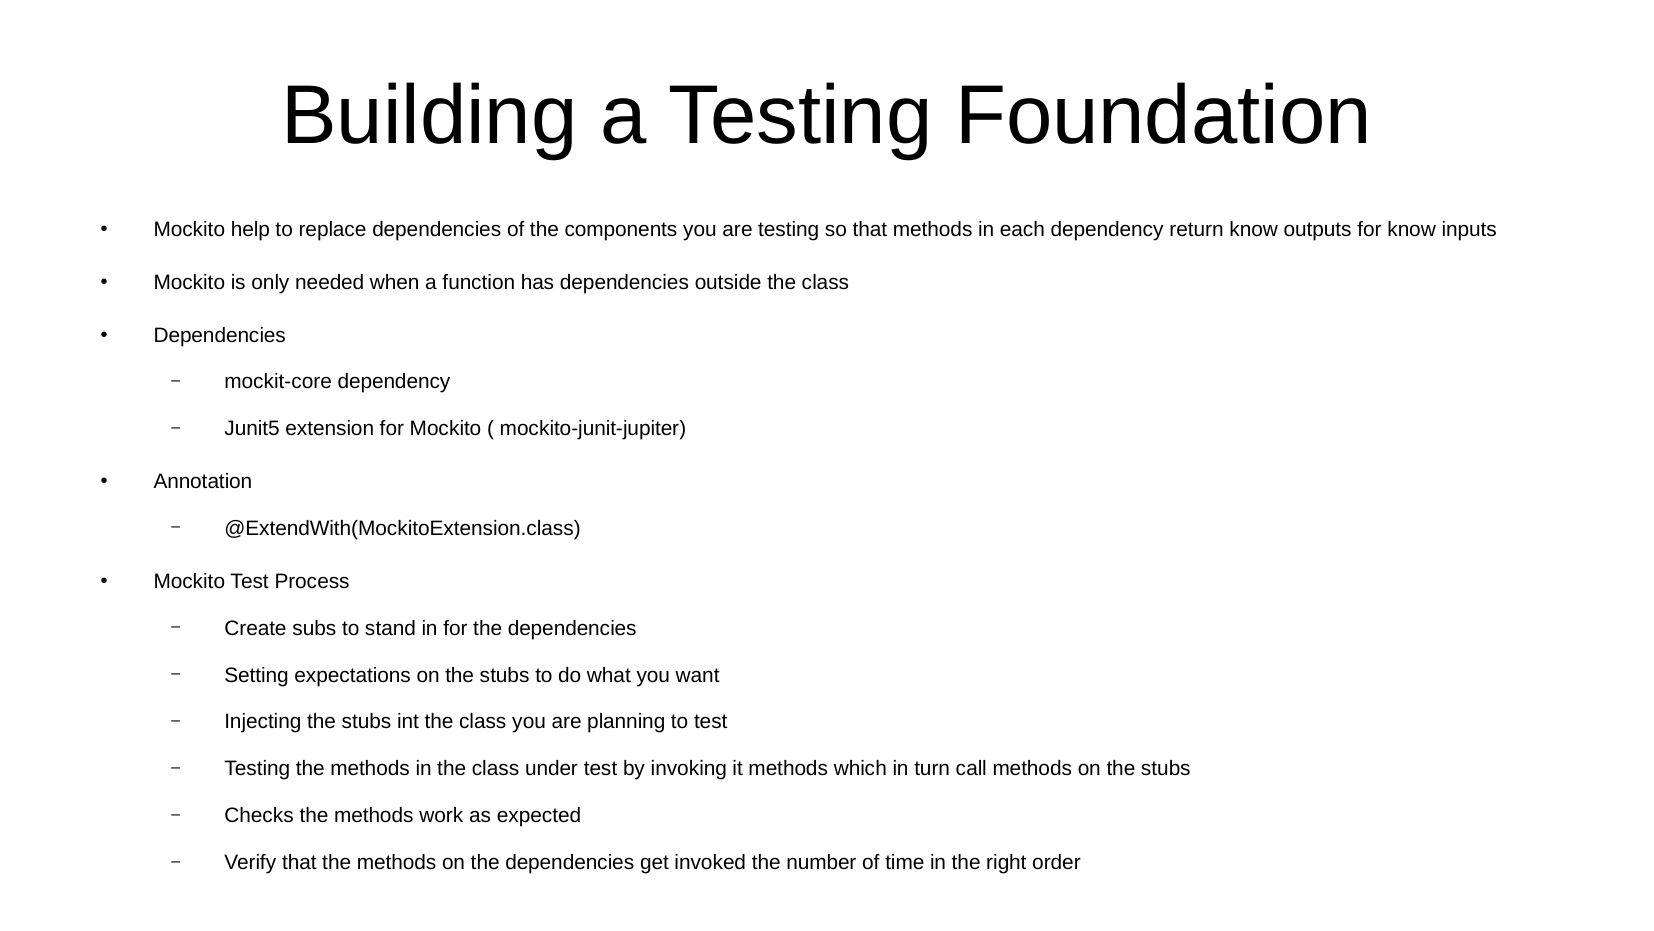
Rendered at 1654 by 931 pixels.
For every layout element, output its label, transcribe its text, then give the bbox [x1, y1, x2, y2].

title Building a Testing Foundation [82, 37, 1571, 193]
list Mockito help to replace dependencies of the components you are testing so that methods in each dependency return know outputs for know inputs Mockito is only needed when a function has dependencies outside the class Dependencies mockit-core dependency Junit5 extension for Mockito ( mockito-junit-jupiter) Annotation @ExtendWith(MockitoExtension.class) Mockito Test Process Create subs to stand in for the dependencies Setting expectations on the stubs to do what you want Injecting the stubs int the class you are planning to test Testing the methods in the class under test by invoking it methods which in turn call methods on the stubs Checks the methods work as expected Verify that the methods on the dependencies get invoked the number of time in the right order [82, 217, 1613, 901]
